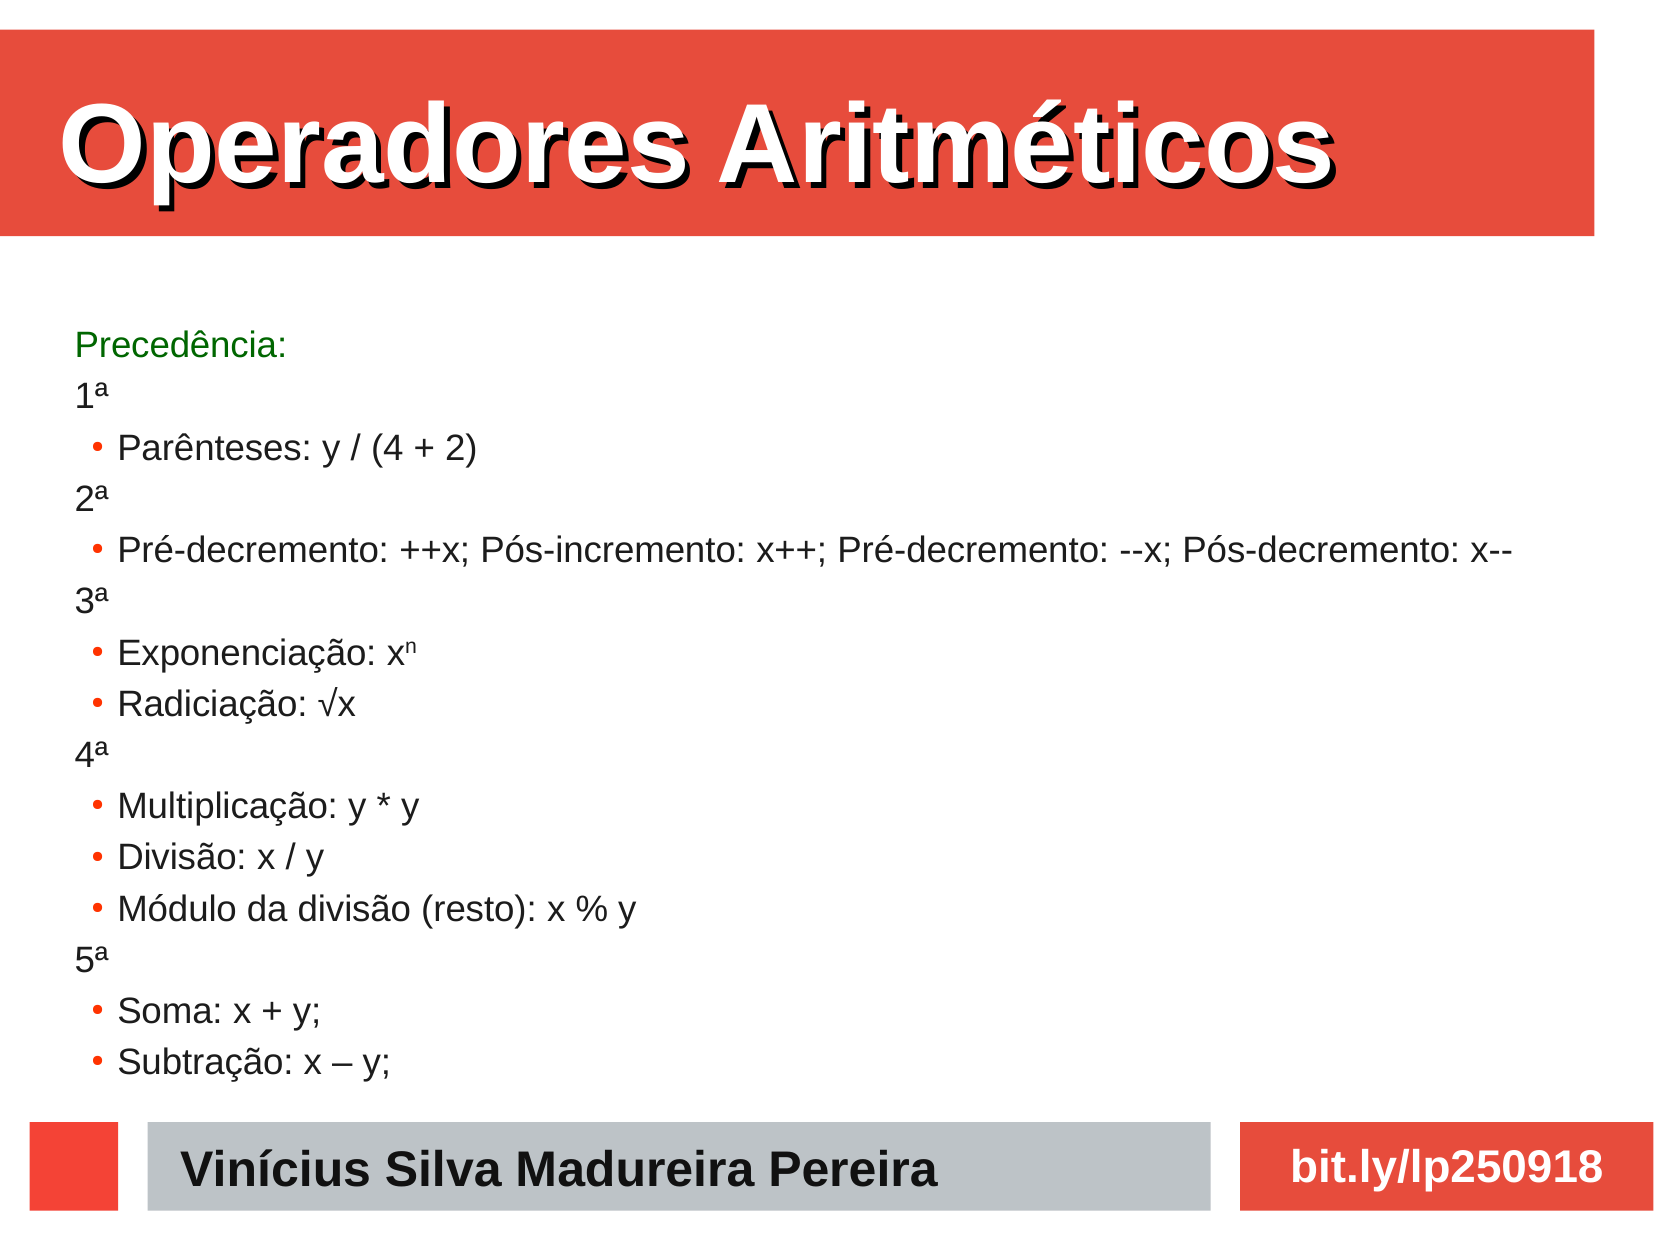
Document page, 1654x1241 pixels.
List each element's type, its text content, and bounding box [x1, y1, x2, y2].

title Operadores Aritméticos [59, 59, 1595, 207]
text_box Vinícius Silva Madureira Pereira [165, 1133, 1170, 1205]
text_box bit.ly/lp250918 [1228, 1133, 1654, 1205]
list Precedência: 1ª Parênteses: y / (4 + 2) 2ª Pré-decremento: ++x; Pós-incremento: x++; Pré-decremento: --x; Pós-decremento: x-- 3ª Exponenciação: xn Radiciação: √x 4ª Multiplicação: y * y Divisão: x / y Módulo da divisão (resto): x % y 5ª Soma: x + y; Subtração: x – y; [59, 324, 1565, 1093]
